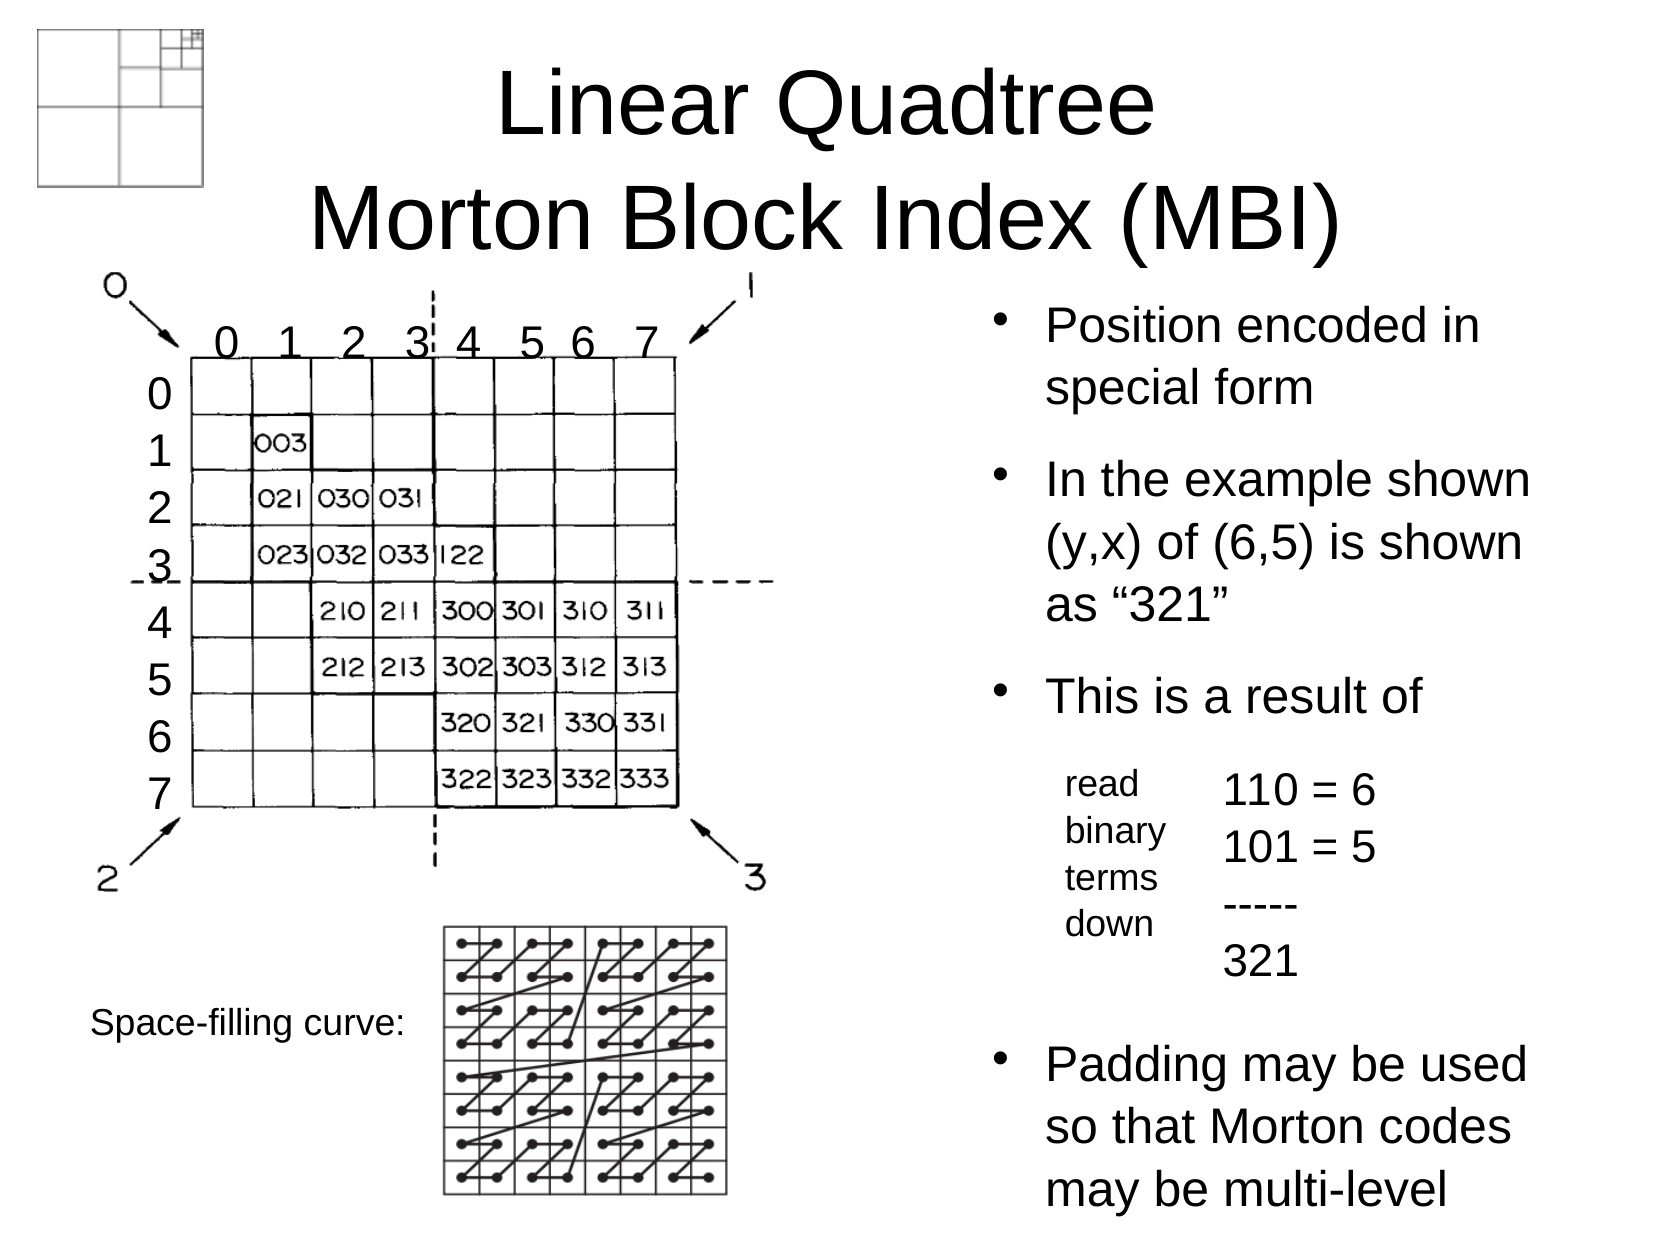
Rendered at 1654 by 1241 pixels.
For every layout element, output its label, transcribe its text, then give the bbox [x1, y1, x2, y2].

text_box 0 1 2 3 4 5 6 7 [132, 354, 188, 825]
picture [37, 29, 204, 188]
text_box 110 = 6 101 = 5 ----- 321 [1207, 750, 1388, 993]
title Linear Quadtree Morton Block Index (MBI)‏ [82, 38, 1571, 268]
text_box 0 1 2 3 4 5 6 7 [186, 303, 676, 376]
text_box read binary terms down [1049, 750, 1193, 951]
text_box Space-filling curve: [74, 988, 422, 1051]
list Position encoded in special form In the example shown (y,x) of (6,5) is shown as “321” This is a result of Padding may be used so that Morton codes may be multi-level [974, 290, 1571, 1217]
picture [50, 262, 826, 1207]
